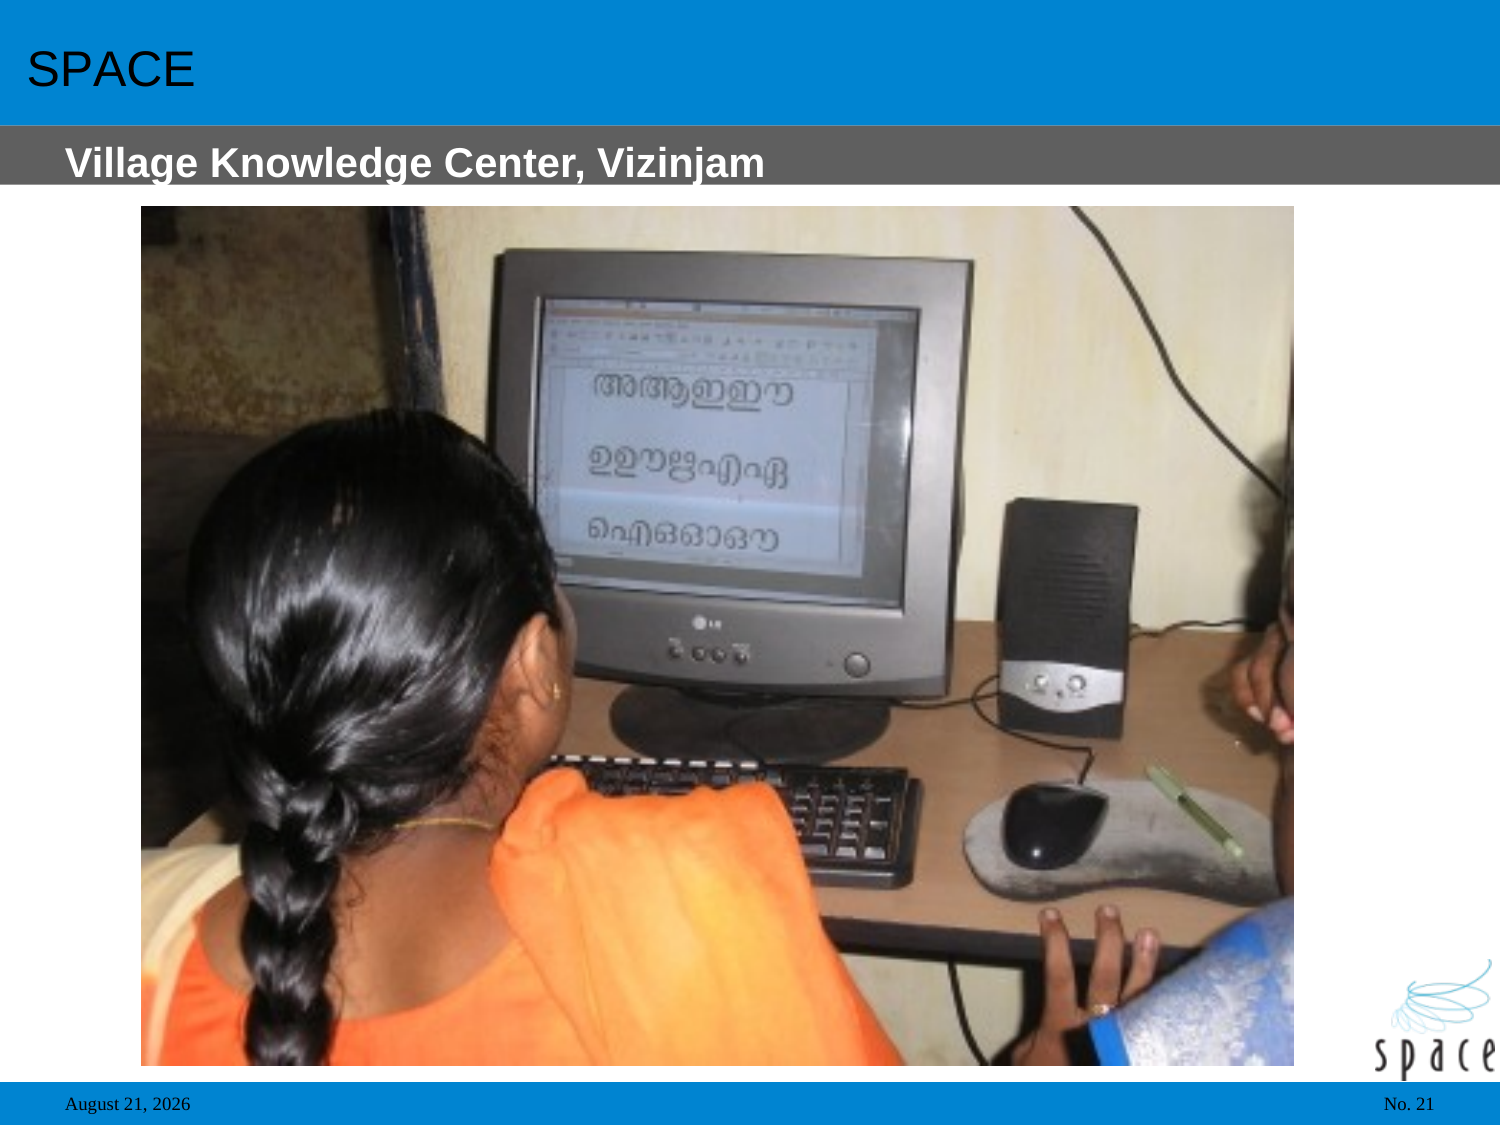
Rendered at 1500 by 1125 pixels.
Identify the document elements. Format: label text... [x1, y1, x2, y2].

picture [141, 206, 1294, 1067]
picture [1375, 959, 1495, 1081]
title Village Knowledge Center, Vizinjam [64, 139, 1436, 187]
